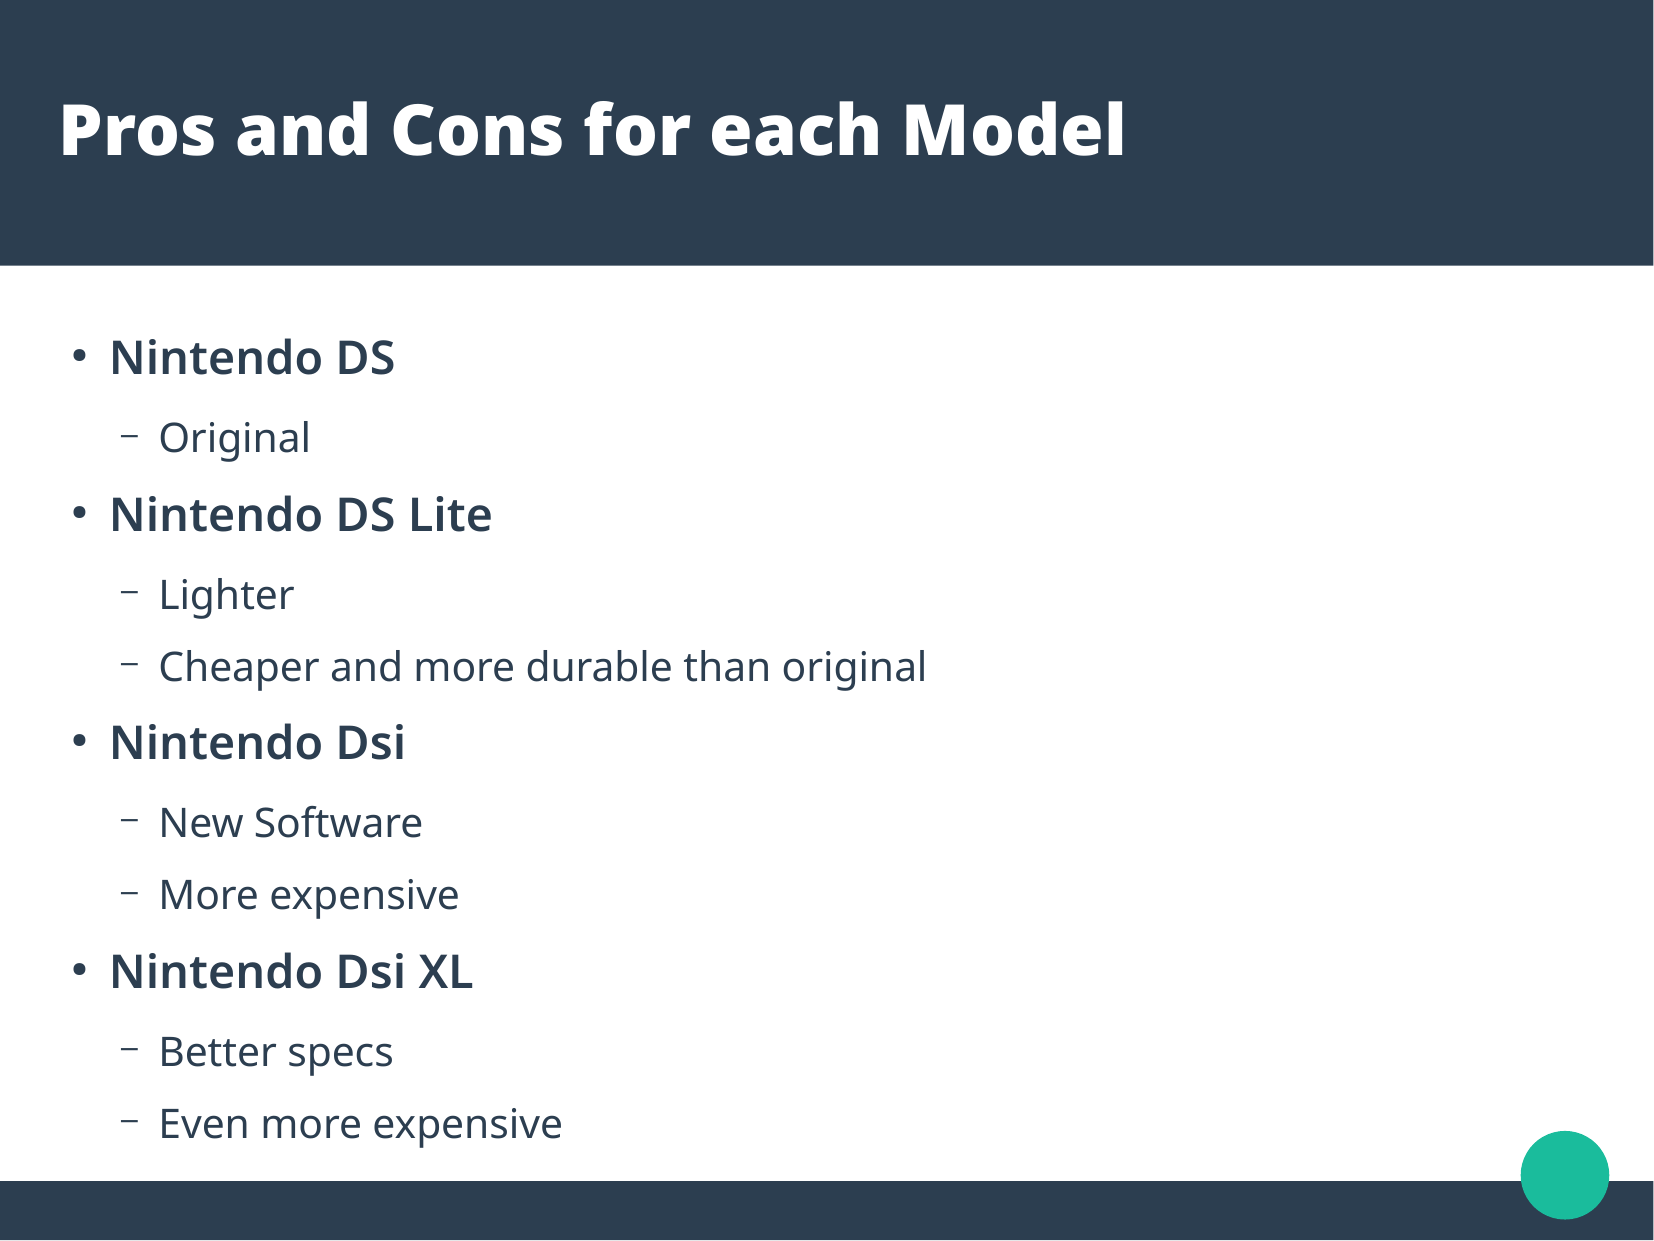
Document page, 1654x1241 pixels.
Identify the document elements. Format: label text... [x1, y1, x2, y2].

list Nintendo DS Original Nintendo DS Lite Lighter Cheaper and more durable than original Nintendo Dsi New Software More expensive Nintendo Dsi XL Better specs Even more expensive [59, 324, 1595, 1152]
title Pros and Cons for each Model [59, 49, 1595, 207]
